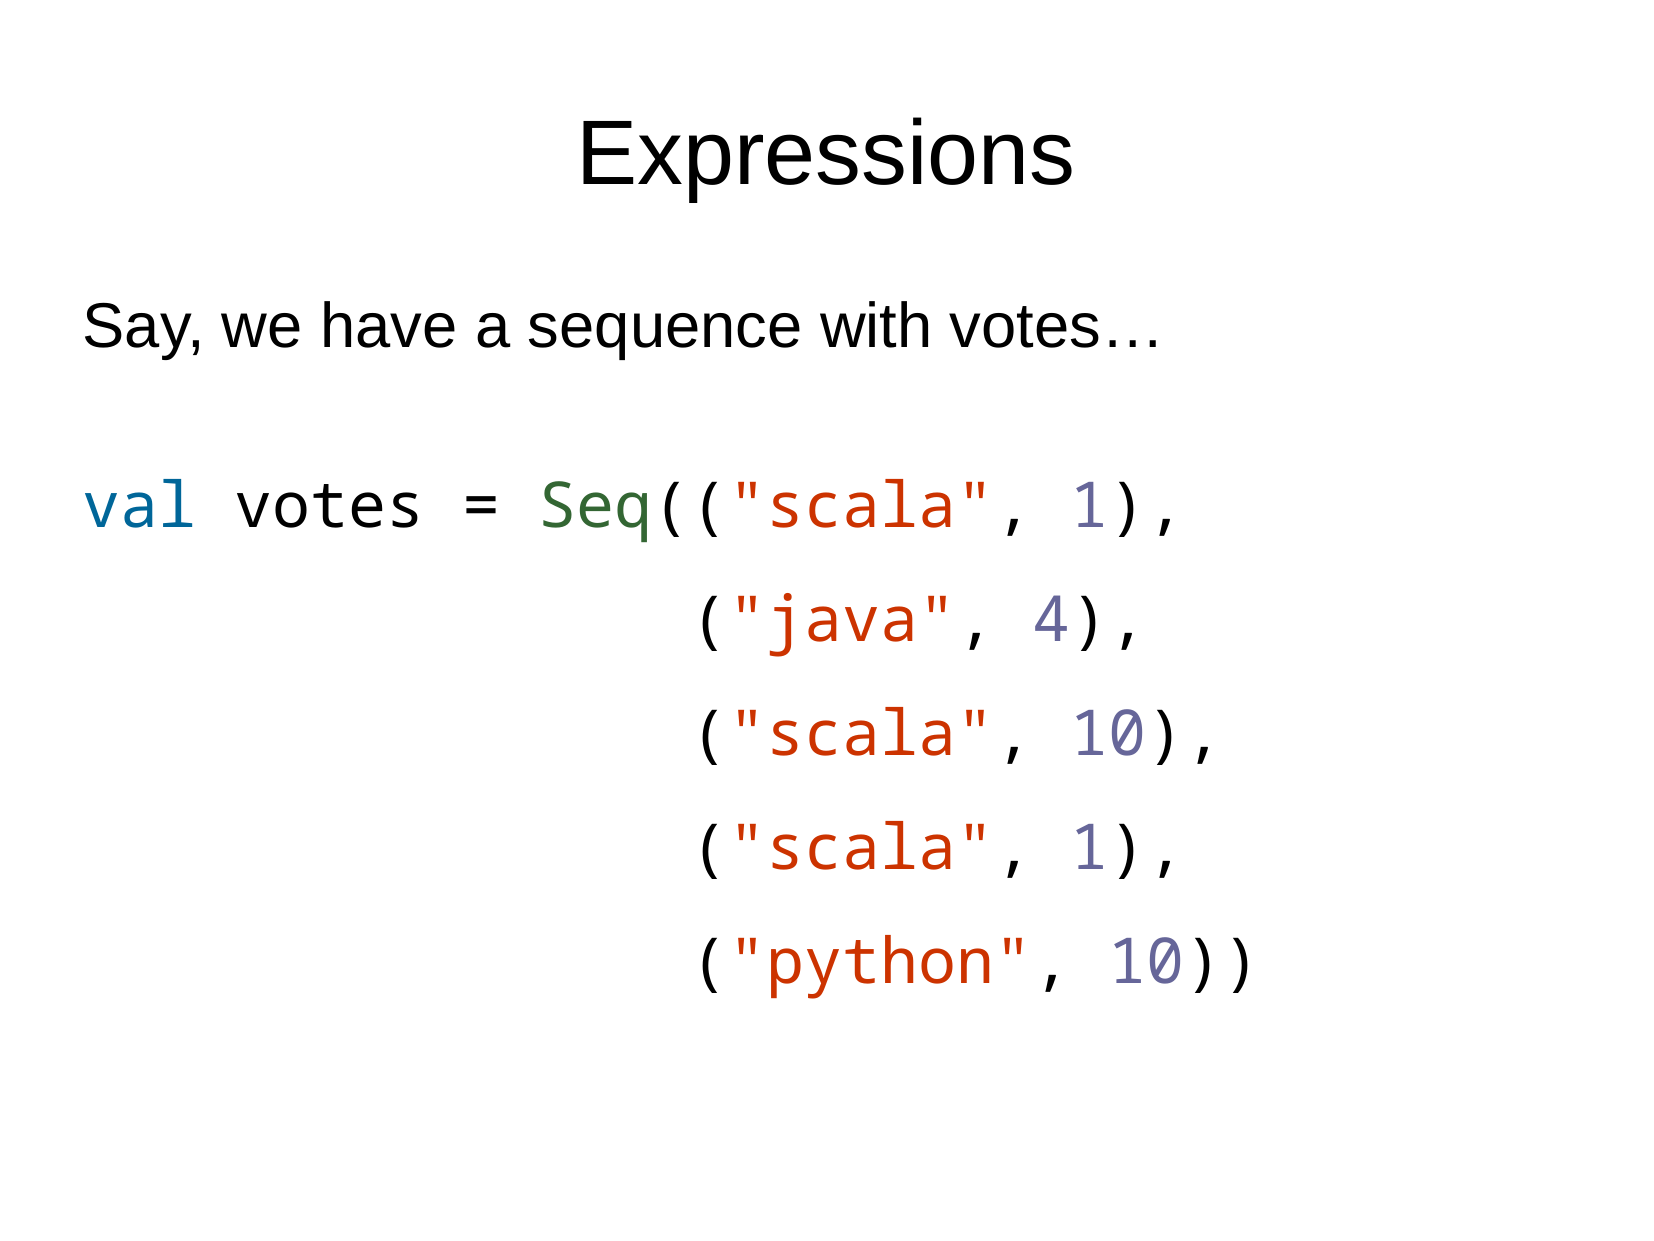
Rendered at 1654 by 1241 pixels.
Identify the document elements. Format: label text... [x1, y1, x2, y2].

title Expressions [82, 49, 1571, 257]
list Say, we have a sequence with votes… val votes = Seq(("scala", 1), ("java", 4), ("scala", 10), ("scala", 1), ("python", 10)) [82, 290, 1571, 1010]
